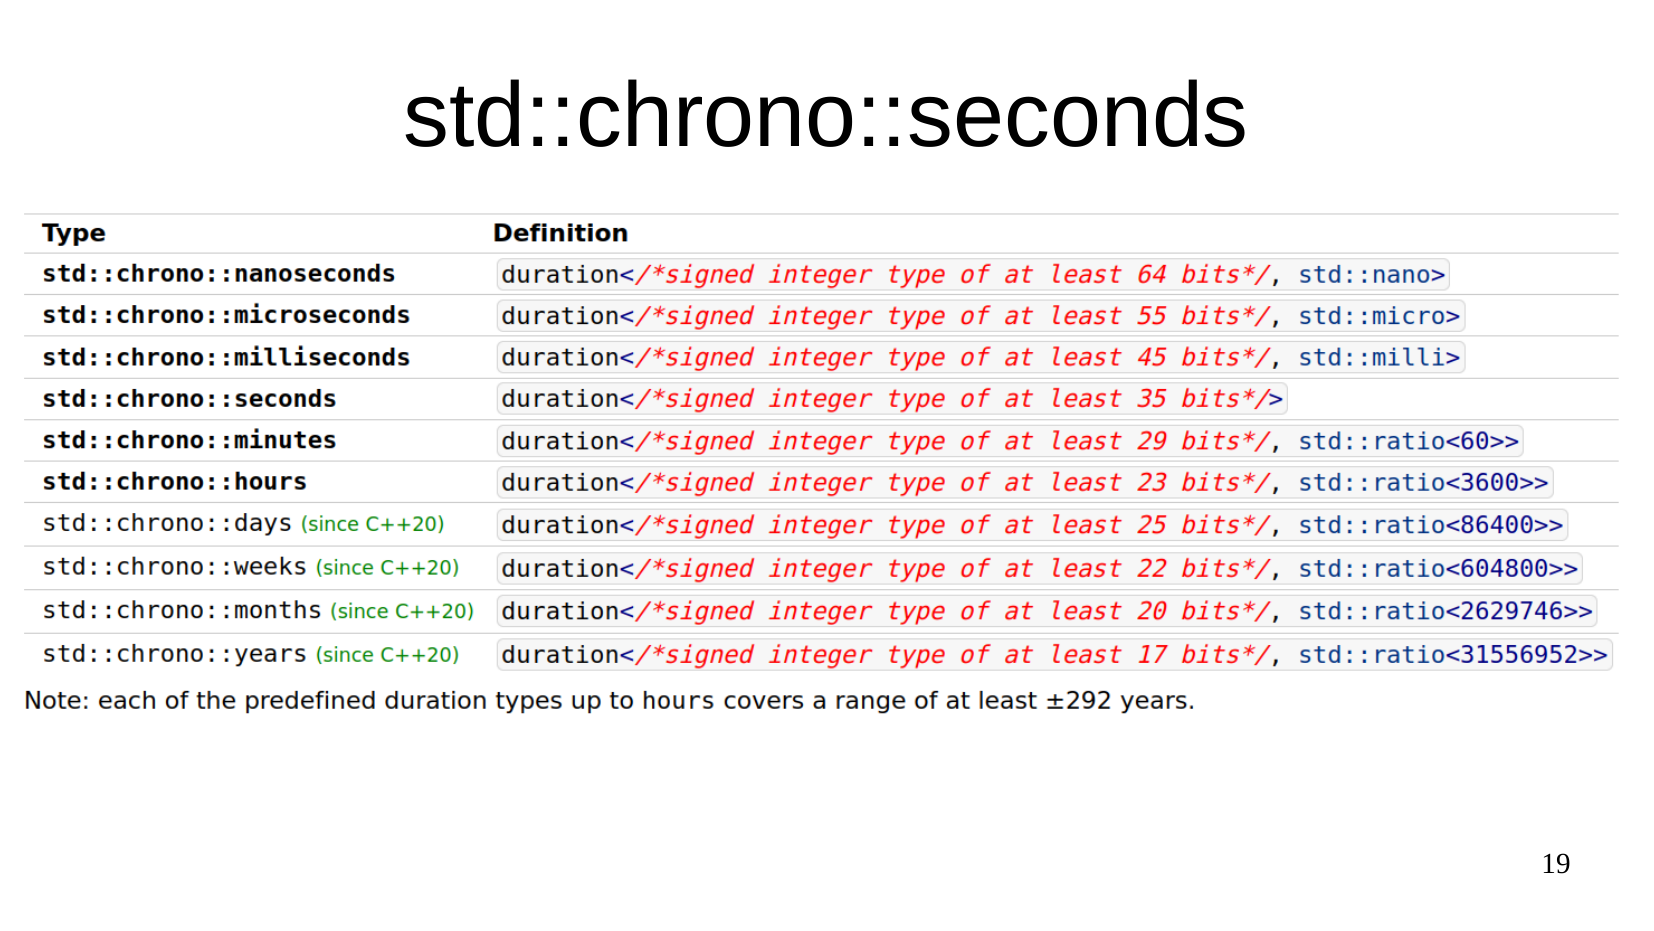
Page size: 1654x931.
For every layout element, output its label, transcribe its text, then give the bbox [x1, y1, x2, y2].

picture [23, 209, 1621, 721]
title std::chrono::seconds [82, 37, 1571, 193]
